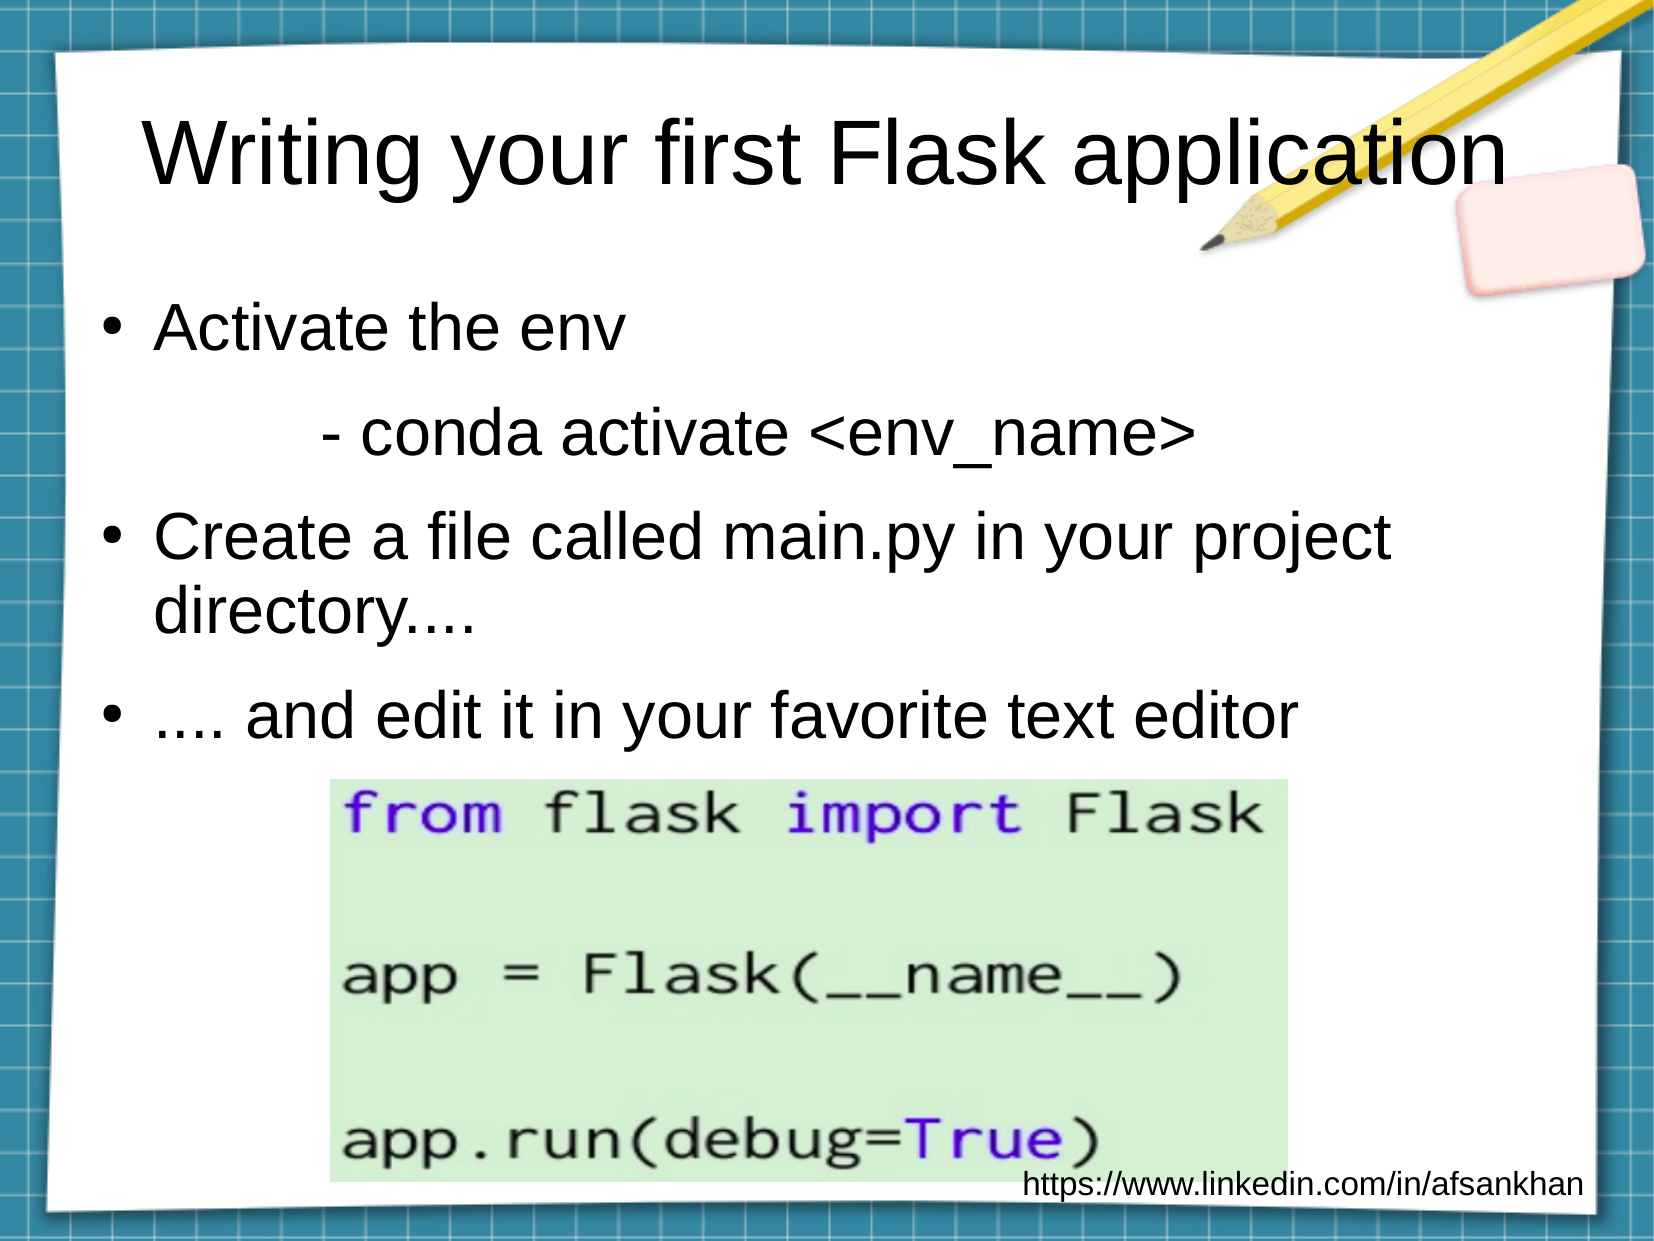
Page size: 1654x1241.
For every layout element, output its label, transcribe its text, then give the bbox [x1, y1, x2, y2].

text_box https://www.linkedin.com/in/afsankhan [1007, 1158, 1601, 1211]
list Activate the env - conda activate <env_name> Create a file called main.py in your project directory.... .... and edit it in your favorite text editor [82, 290, 1571, 1134]
picture [0, 0, 1654, 1241]
title Writing your first Flask application [82, 49, 1571, 257]
